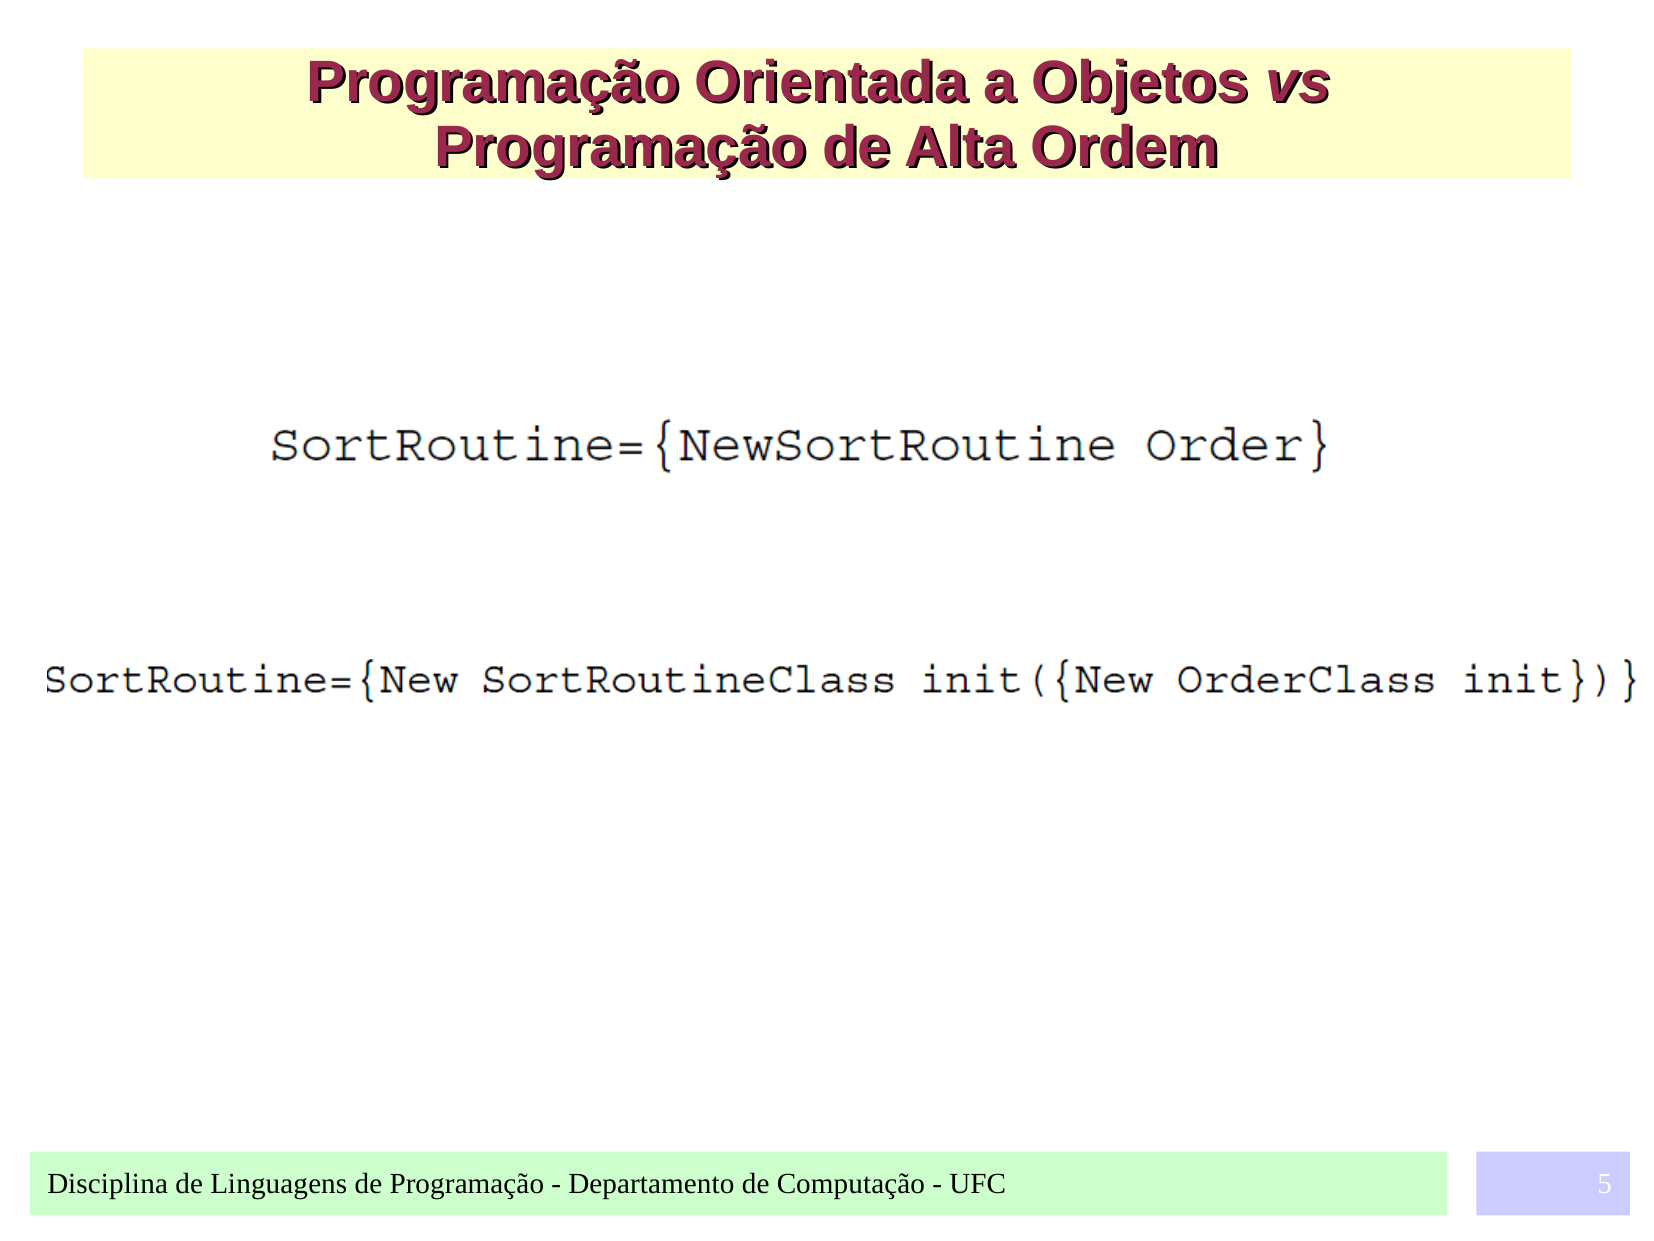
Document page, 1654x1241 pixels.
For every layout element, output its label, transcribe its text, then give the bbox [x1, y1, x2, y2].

picture [265, 413, 1335, 478]
picture [47, 658, 1642, 707]
title Programação Orientada a Objetos vs Programação de Alta Ordem [82, 48, 1571, 179]
